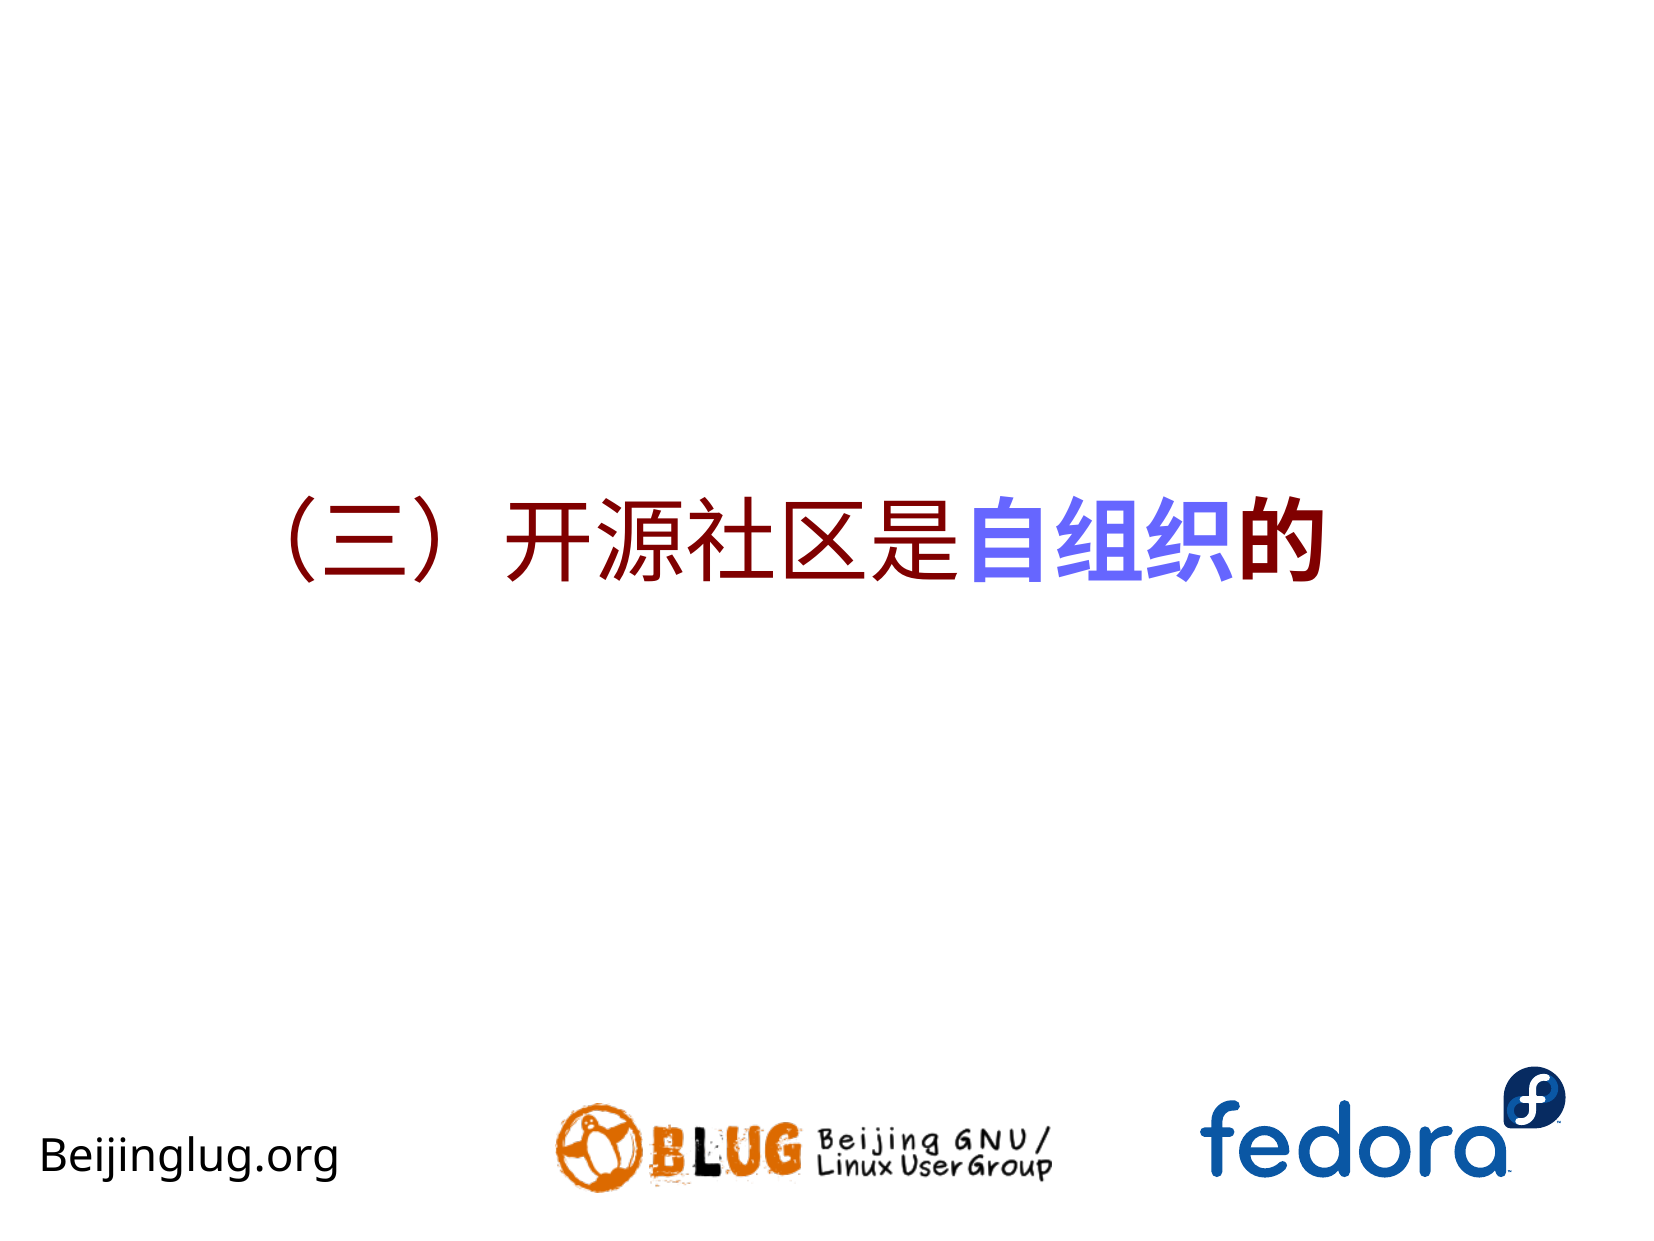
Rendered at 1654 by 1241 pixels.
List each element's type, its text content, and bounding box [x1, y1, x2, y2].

picture [555, 1103, 1052, 1193]
text_box （三）开源社区是自组织的 [212, 460, 1359, 612]
